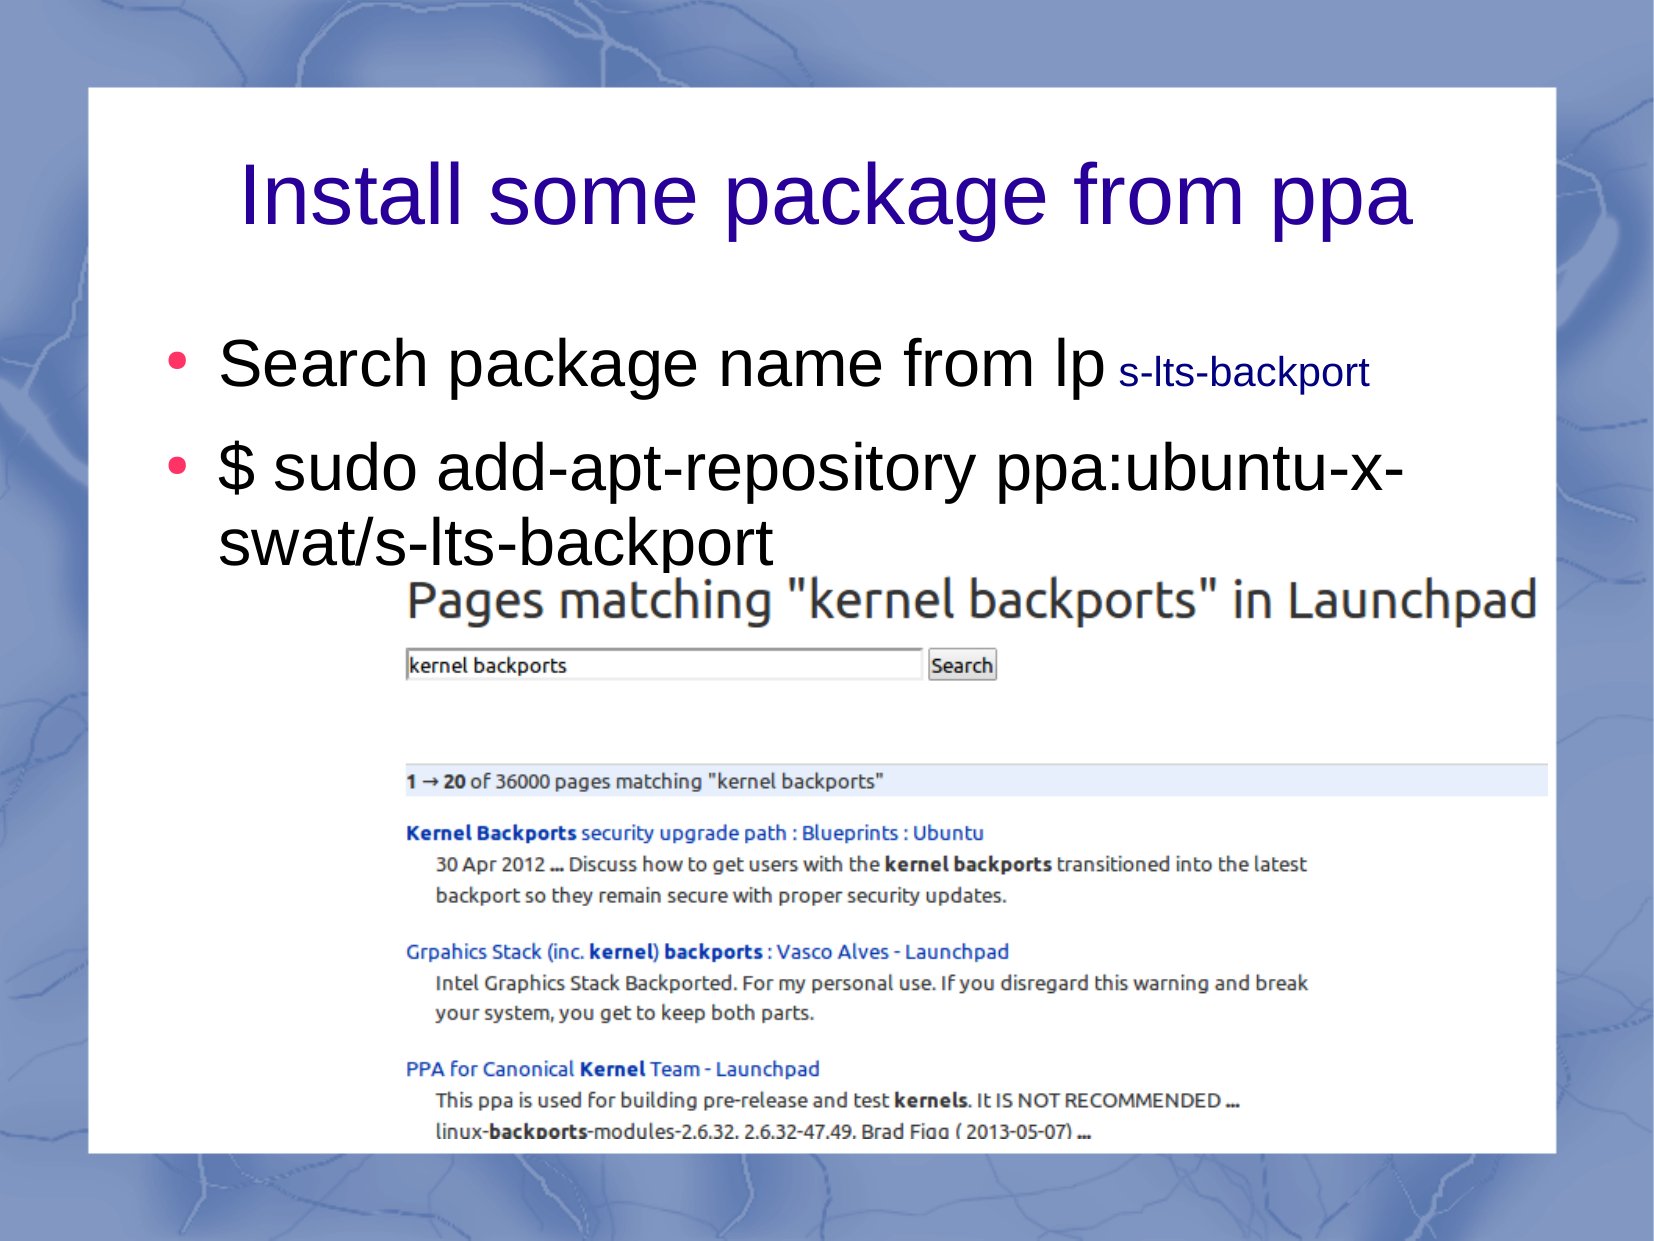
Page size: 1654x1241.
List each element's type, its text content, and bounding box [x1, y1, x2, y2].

picture [0, 0, 1654, 1241]
title Install some package from ppa [118, 90, 1536, 298]
list Search package name from lp s-lts-backport $ sudo add-apt-repository ppa:ubuntu-x-swat/s-lts-backport [147, 325, 1506, 1045]
